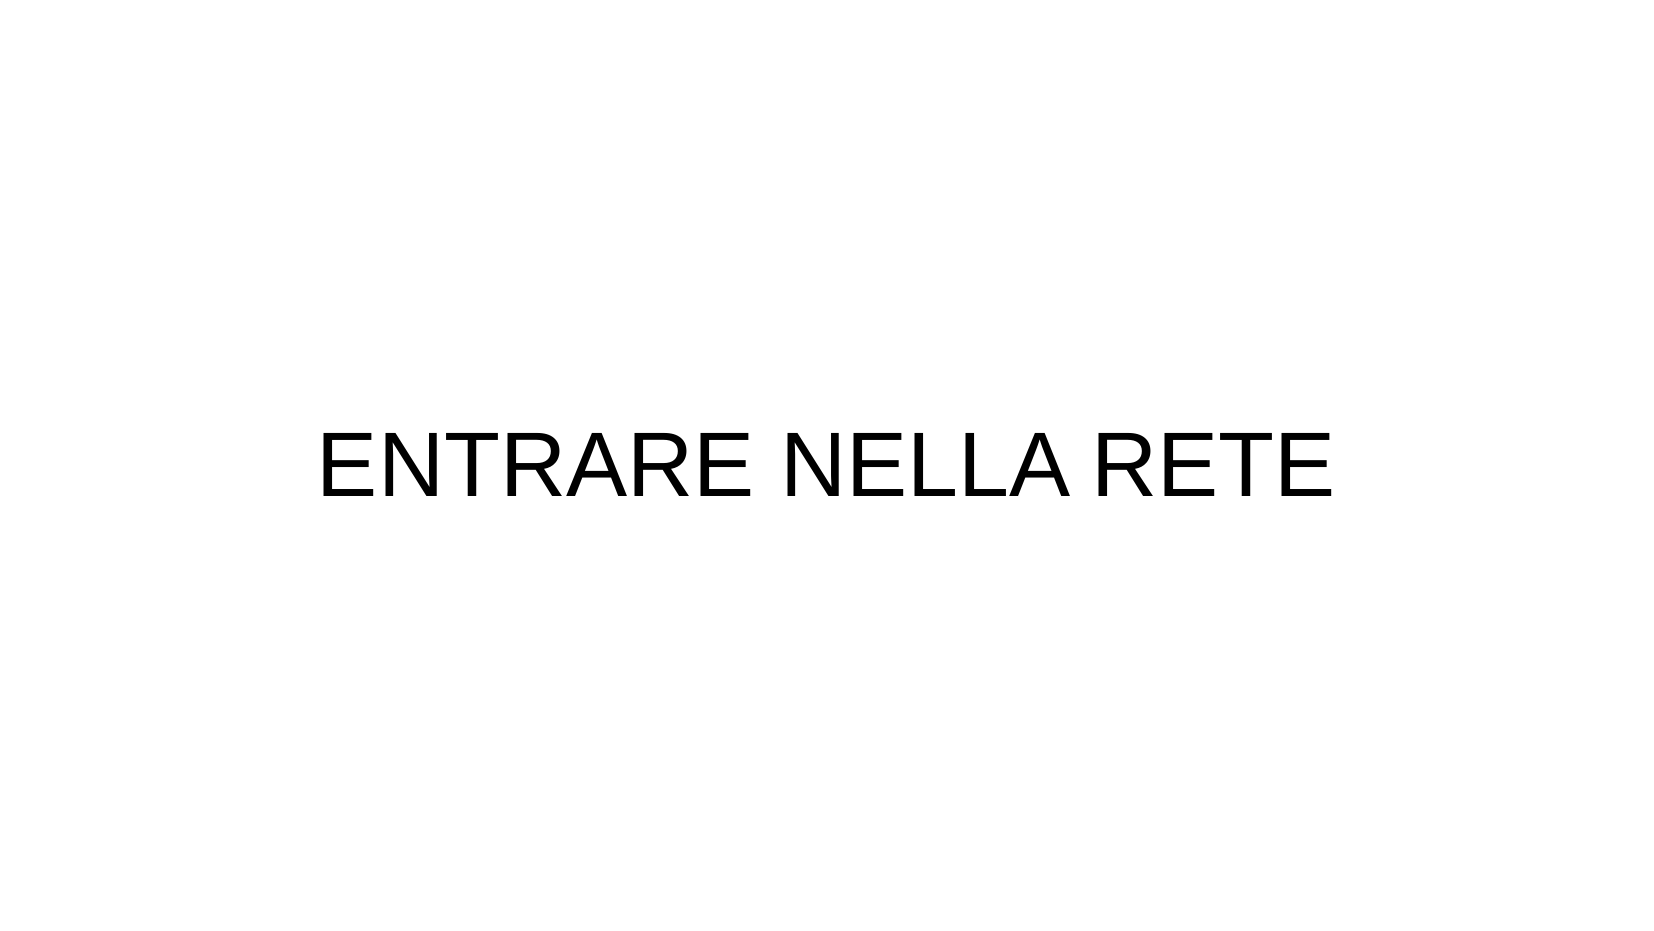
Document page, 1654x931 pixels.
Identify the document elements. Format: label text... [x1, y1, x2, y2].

title ENTRARE NELLA RETE [82, 387, 1571, 543]
